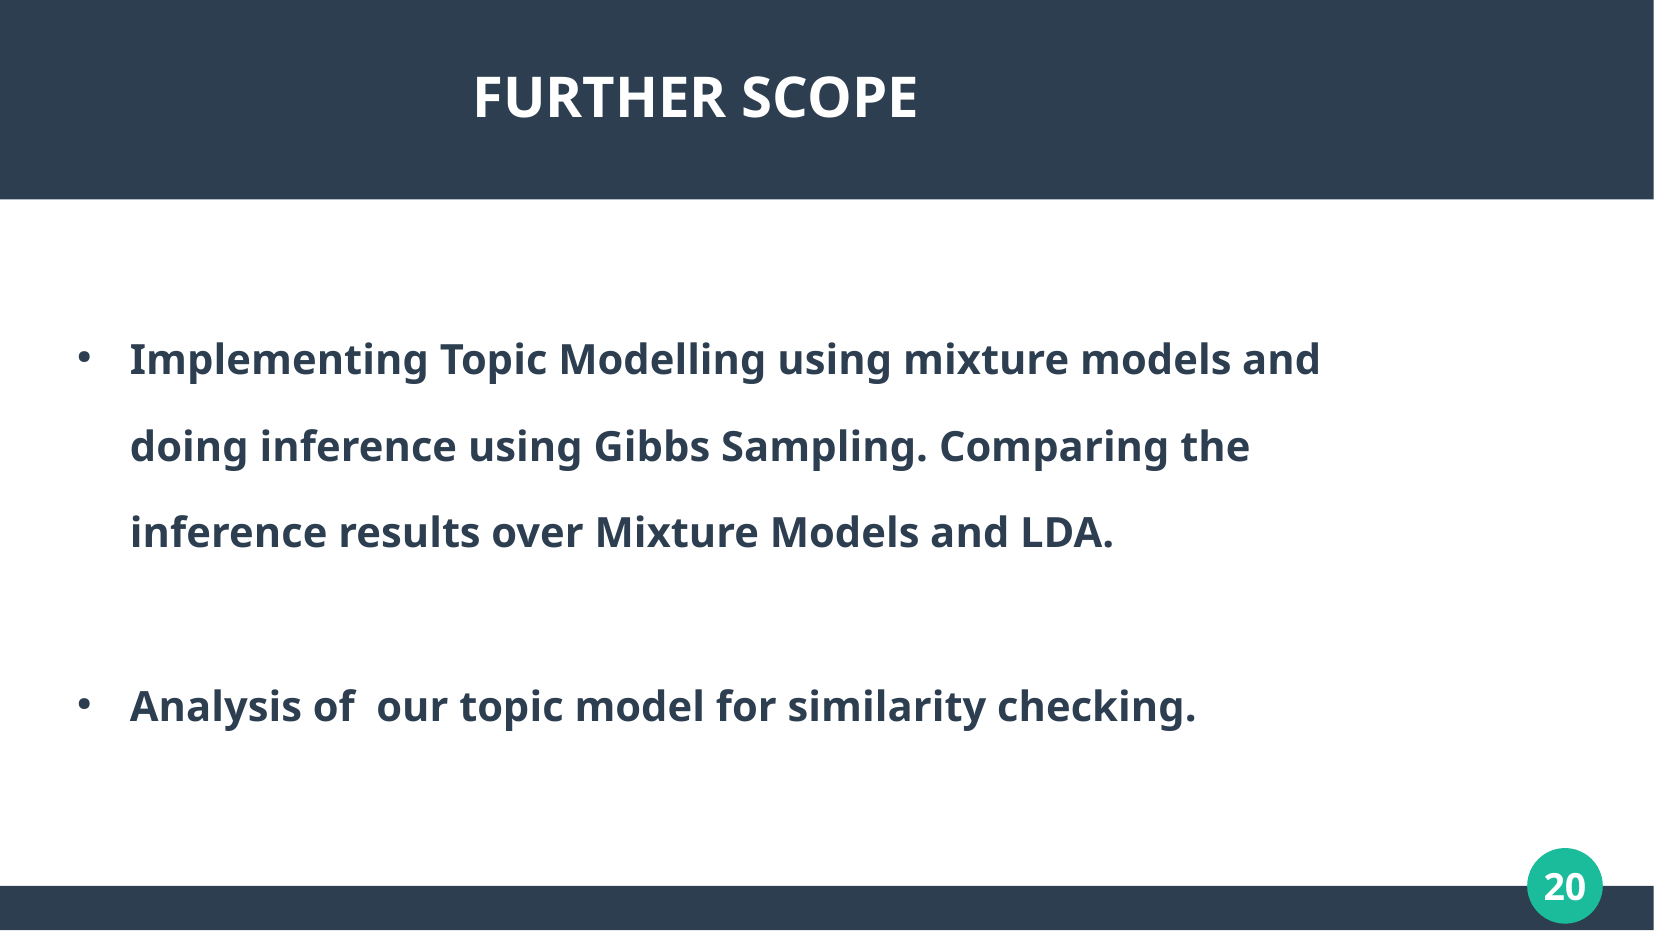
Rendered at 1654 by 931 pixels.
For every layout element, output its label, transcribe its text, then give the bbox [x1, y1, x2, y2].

title FURTHER SCOPE [59, 37, 1595, 155]
list Implementing Topic Modelling using mixture models and doing inference using Gibbs Sampling. Comparing the inference results over Mixture Models and LDA. Analysis of our topic model for similarity checking. [59, 243, 1595, 864]
